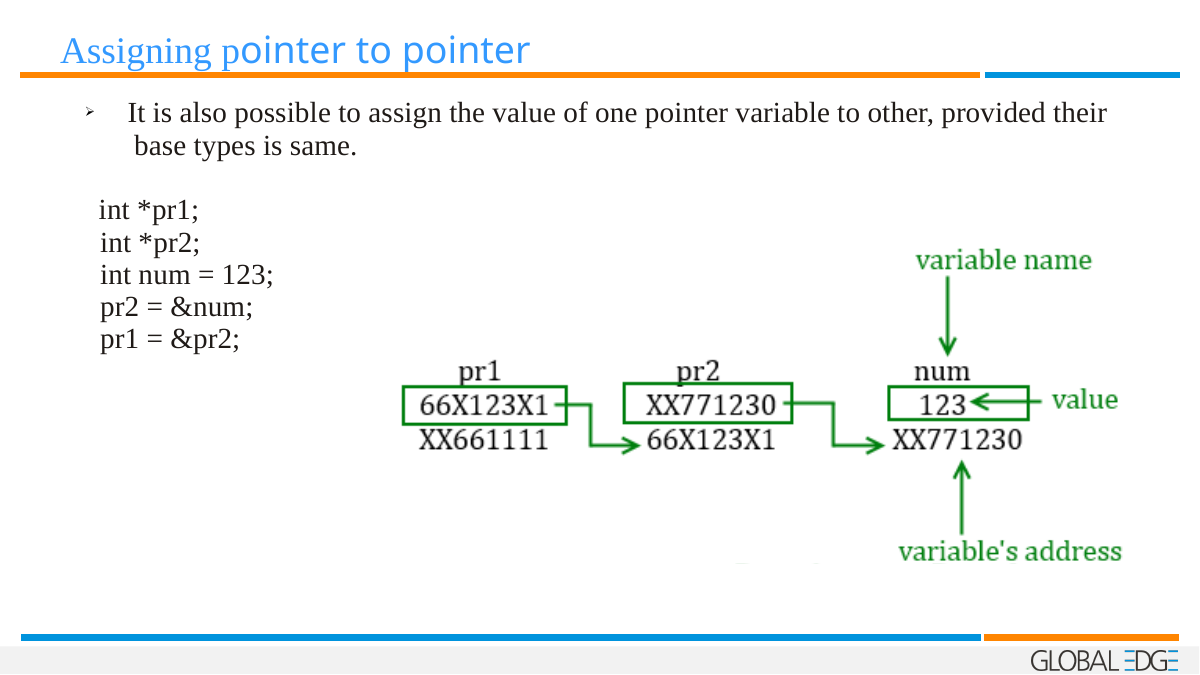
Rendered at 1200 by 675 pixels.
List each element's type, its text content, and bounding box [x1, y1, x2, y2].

picture [393, 485, 1134, 564]
picture [1031, 650, 1178, 671]
subtitle It is also possible to assign the value of one pointer variable to other, provided their base types is same. int *pr1; int *pr2; int num = 123; pr2 = &num; pr1 = &pr2; [11, 0, 1182, 485]
